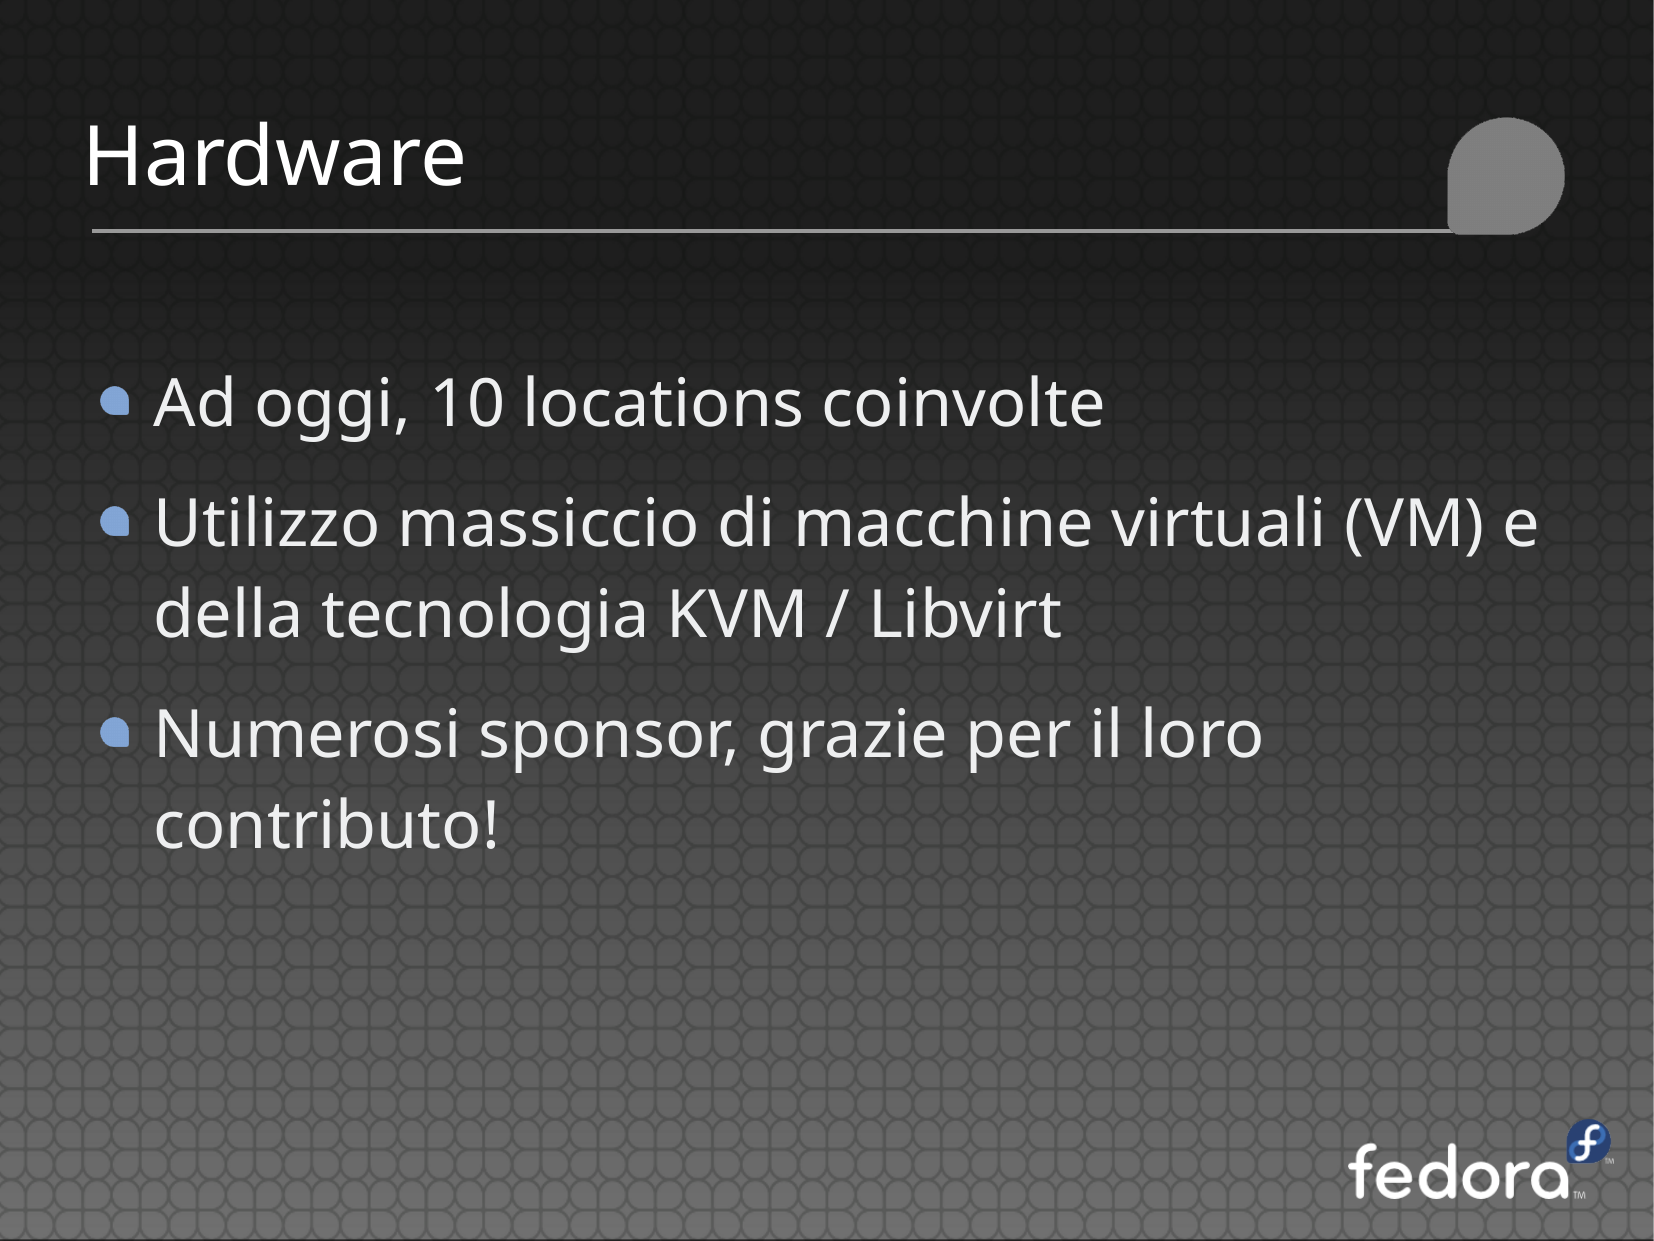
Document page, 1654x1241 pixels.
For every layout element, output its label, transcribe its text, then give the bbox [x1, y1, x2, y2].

list Ad oggi, 10 locations coinvolte Utilizzo massiccio di macchine virtuali (VM) e della tecnologia KVM / Libvirt Numerosi sponsor, grazie per il loro contributo! [82, 355, 1571, 1174]
picture [0, 0, 1654, 1241]
title Hardware [82, 49, 1571, 257]
